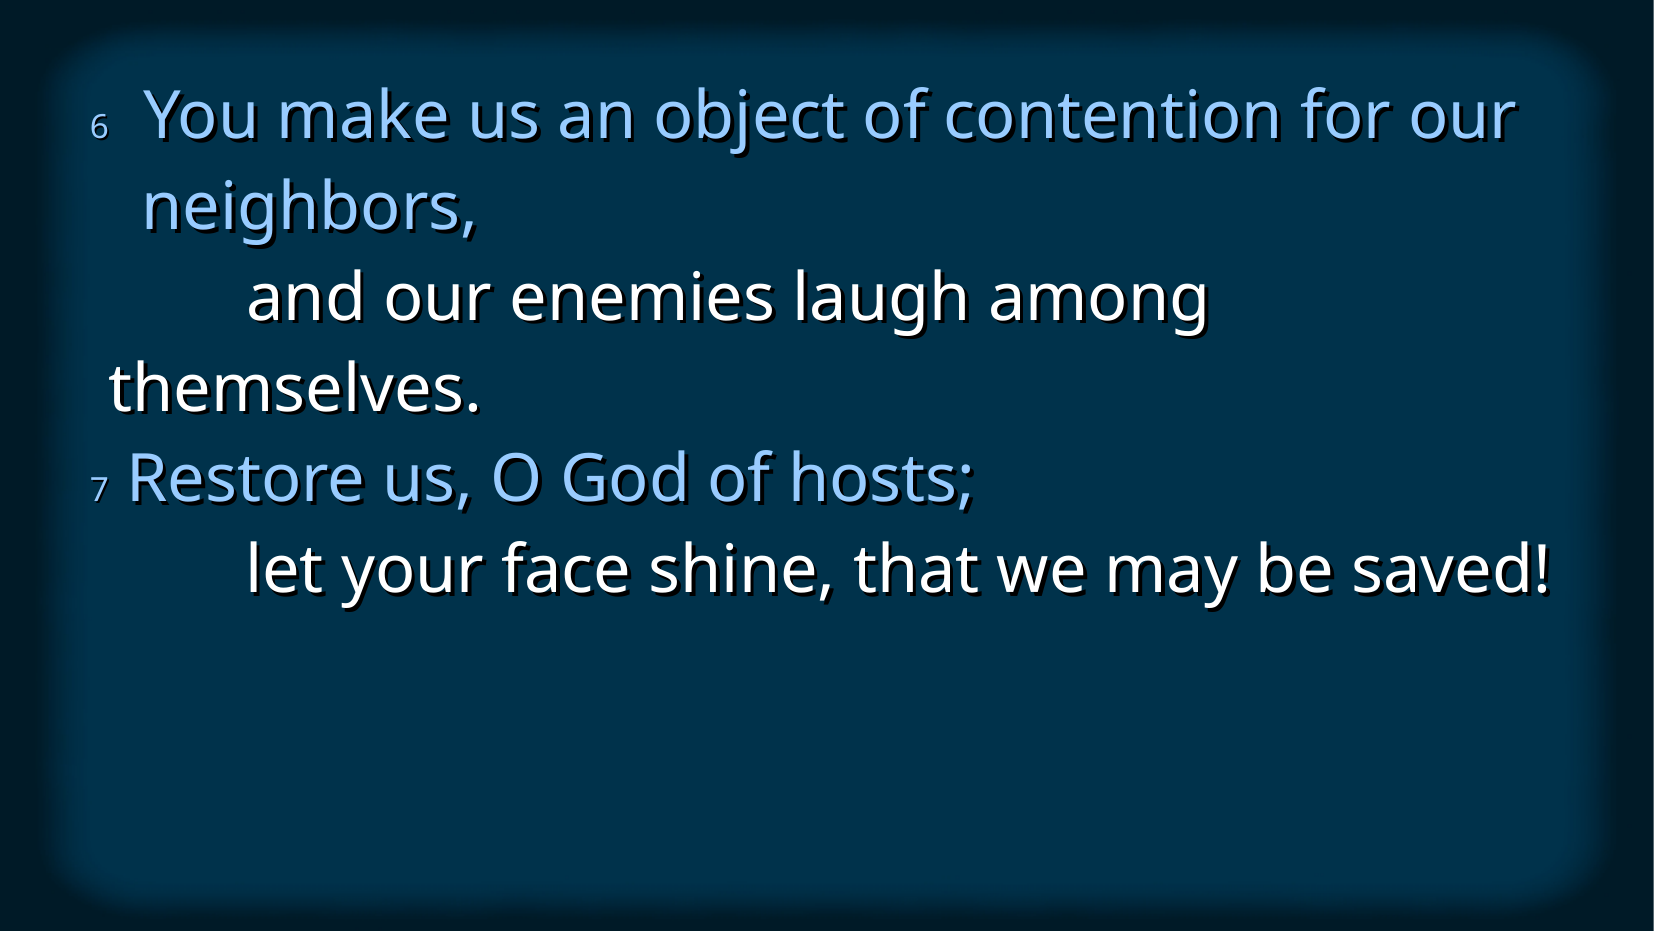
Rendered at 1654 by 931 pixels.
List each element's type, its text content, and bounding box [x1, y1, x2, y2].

picture [0, 0, 1654, 931]
text_box 6 You make us an object of contention for our neighbors, and our enemies laugh among themselves. 7 Restore us, O God of hosts; let your face shine, that we may be saved! [75, 60, 1591, 541]
